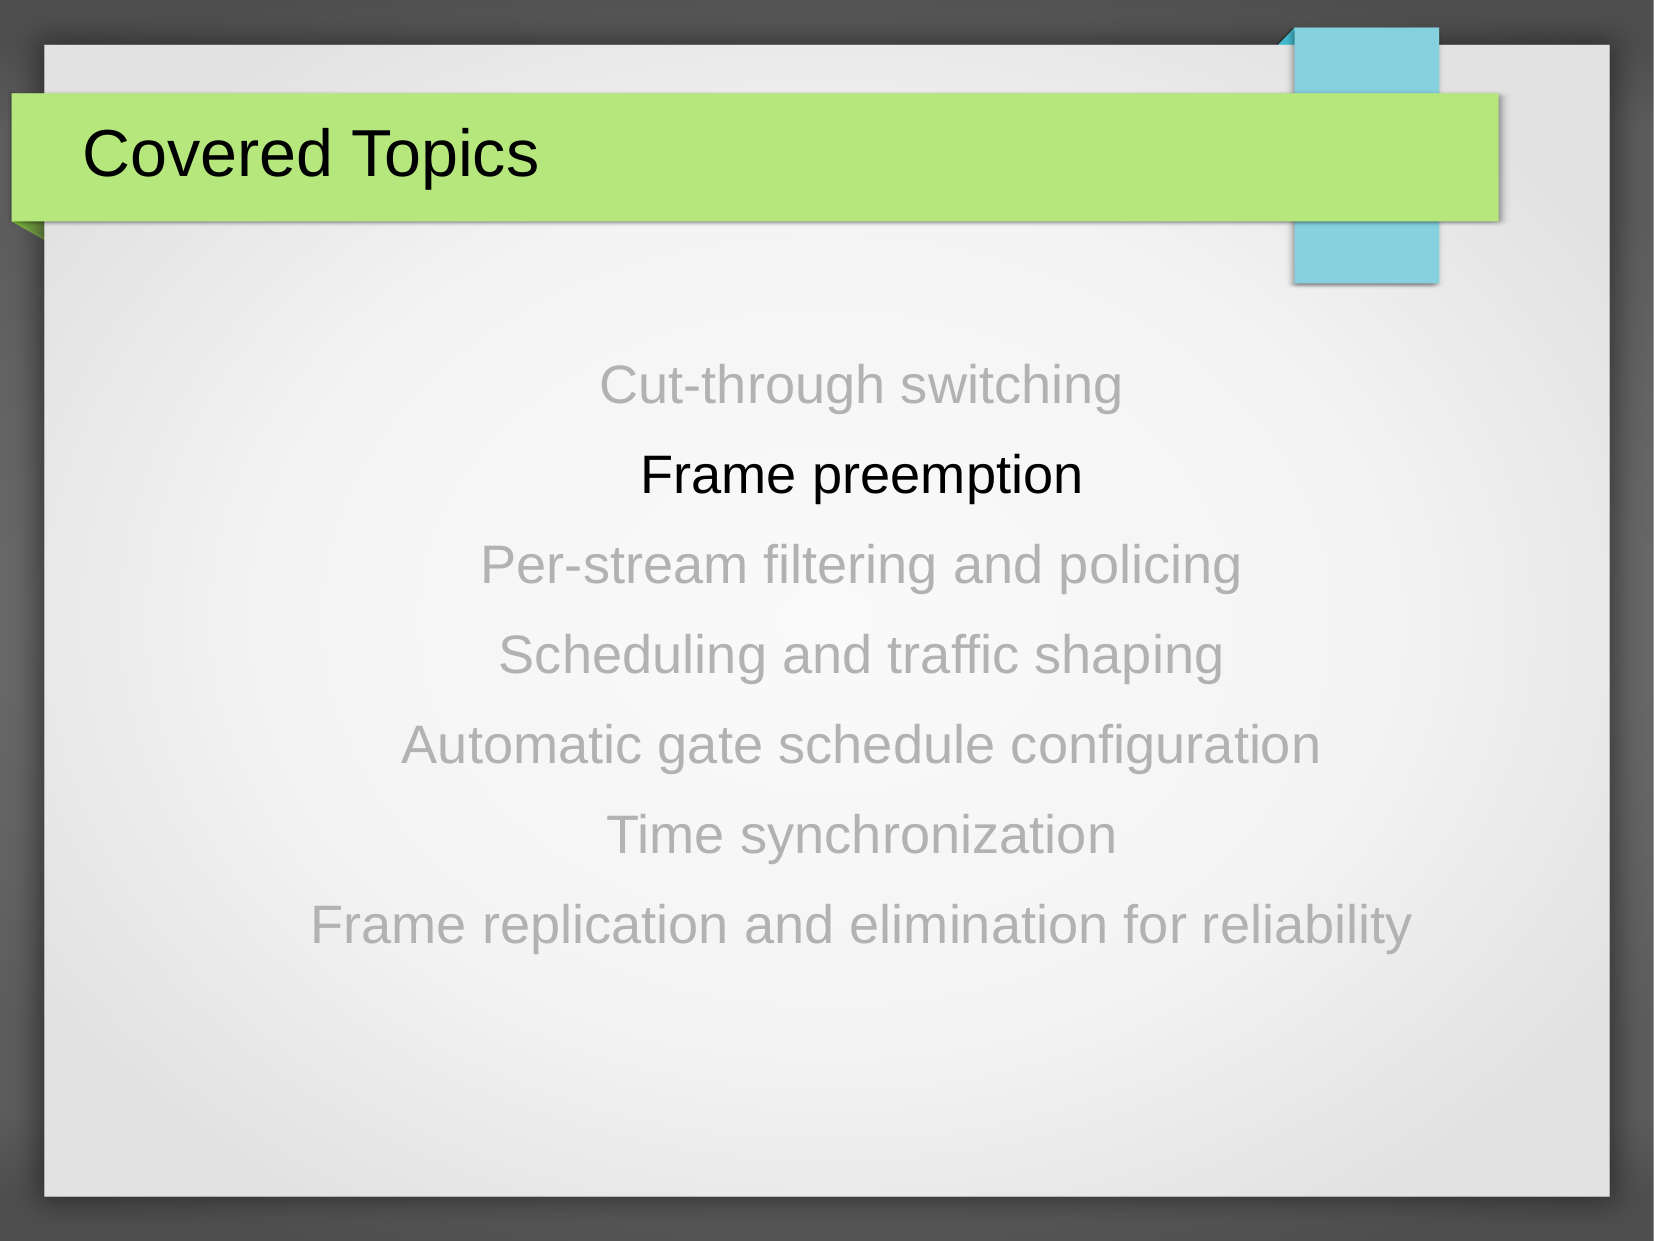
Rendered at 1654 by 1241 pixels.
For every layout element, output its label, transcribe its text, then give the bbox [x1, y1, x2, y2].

title Covered Topics [82, 94, 1264, 213]
picture [0, 0, 1654, 1241]
list Cut-through switching Frame preemption Per-stream filtering and policing Scheduling and traffic shaping Automatic gate schedule configuration Time synchronization Frame replication and elimination for reliability [82, 295, 1571, 1015]
